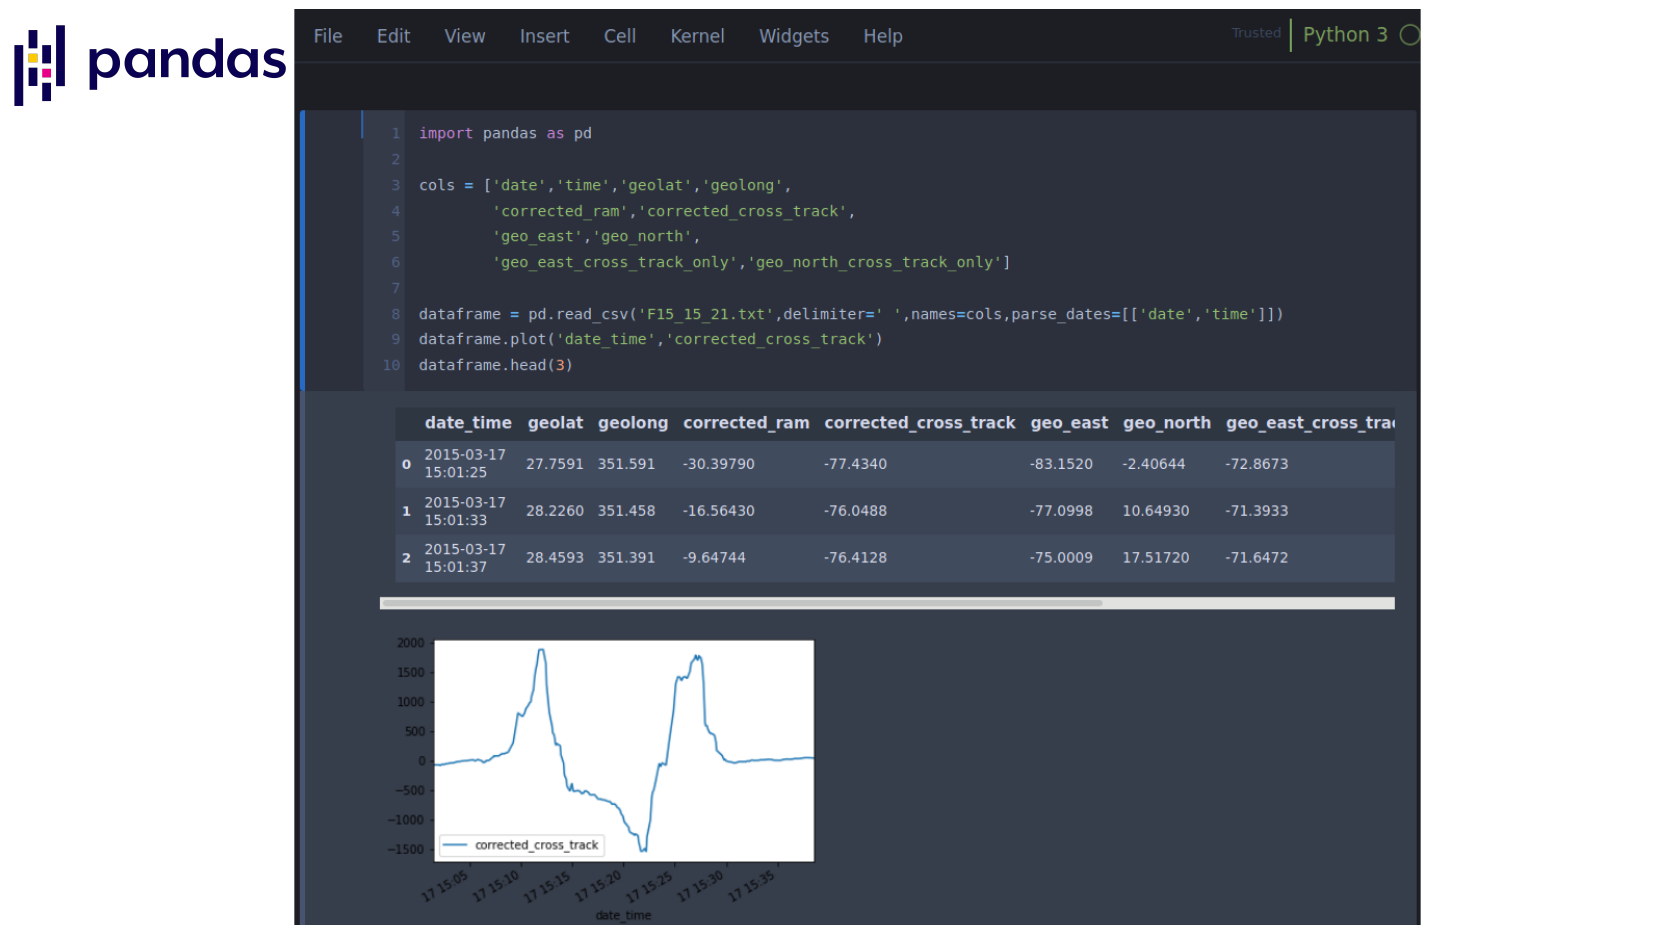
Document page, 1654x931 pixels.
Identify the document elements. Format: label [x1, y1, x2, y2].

picture [1, 5, 1421, 925]
